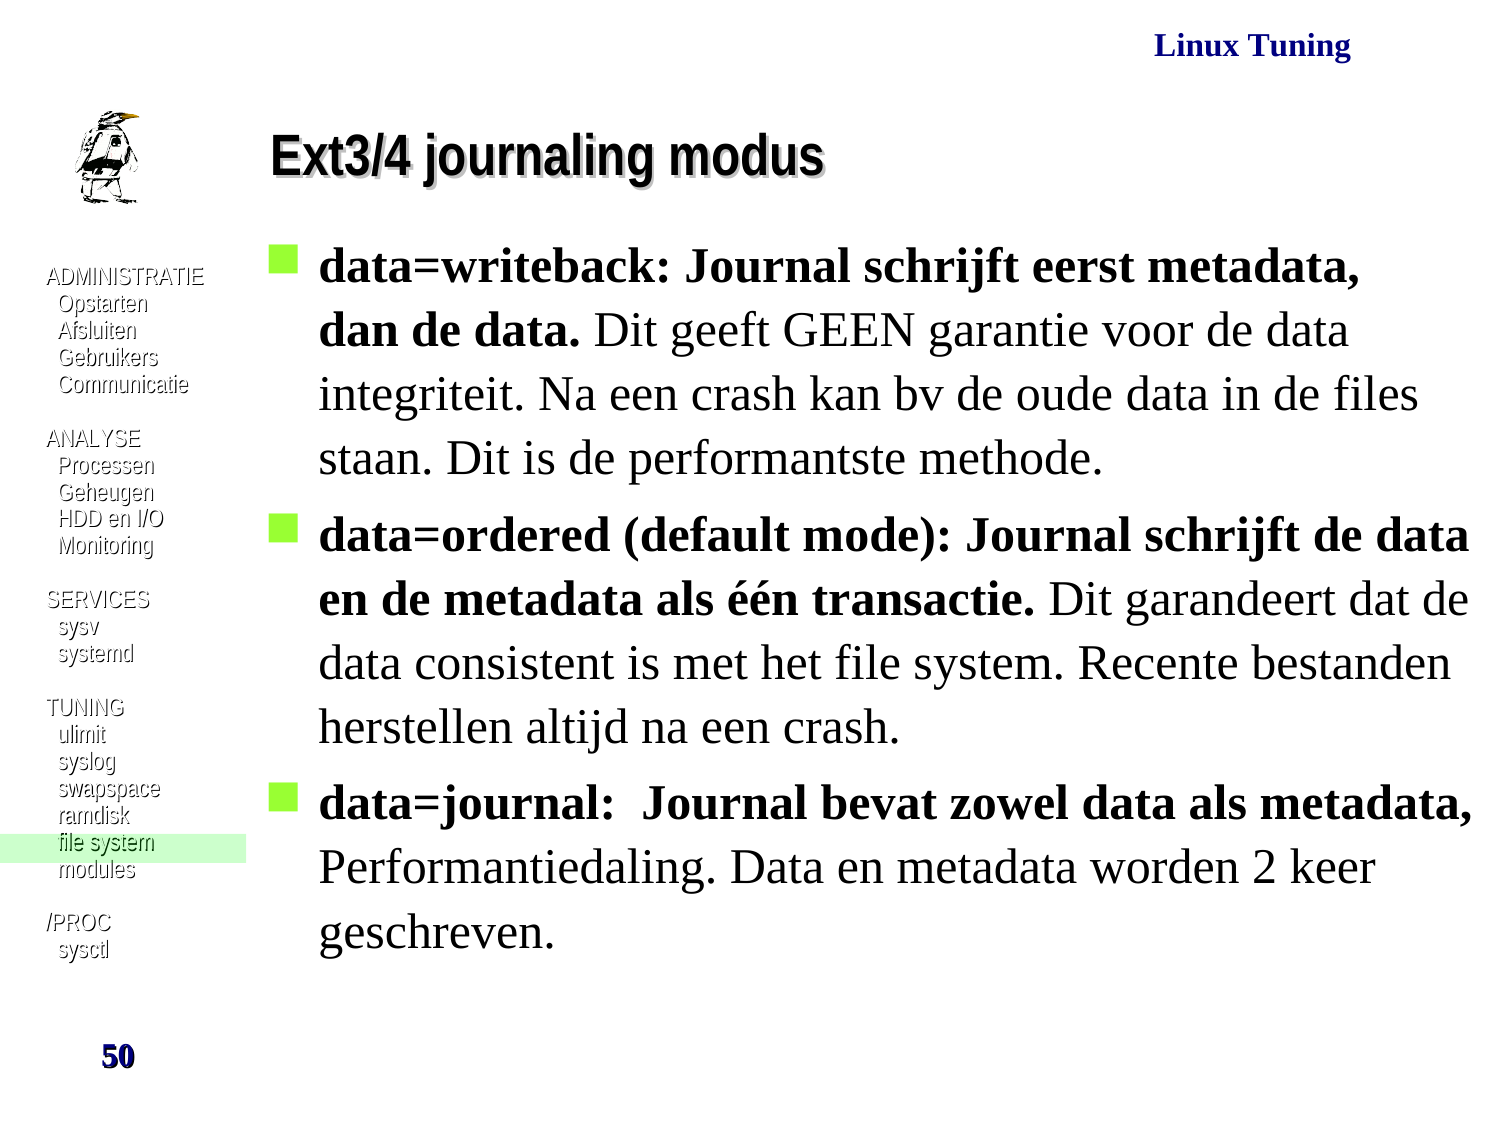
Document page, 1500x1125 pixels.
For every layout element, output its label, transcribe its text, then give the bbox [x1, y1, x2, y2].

list data=writeback: Journal schrijft eerst metadata, dan de data. Dit geeft GEEN garantie voor de data integriteit. Na een crash kan bv de oude data in de files staan. Dit is de performantste methode. data=ordered (default mode): Journal schrijft de data en de metadata als één transactie. Dit garandeert dat de data consistent is met het file system. Recente bestanden herstellen altijd na een crash. data=journal: Journal bevat zowel data als metadata, Performantiedaling. Data en metadata worden 2 keer geschreven. [264, 229, 1486, 980]
text_box [0, 833, 247, 863]
title Ext3/4 journaling modus [270, 41, 1500, 250]
picture [57, 105, 143, 206]
